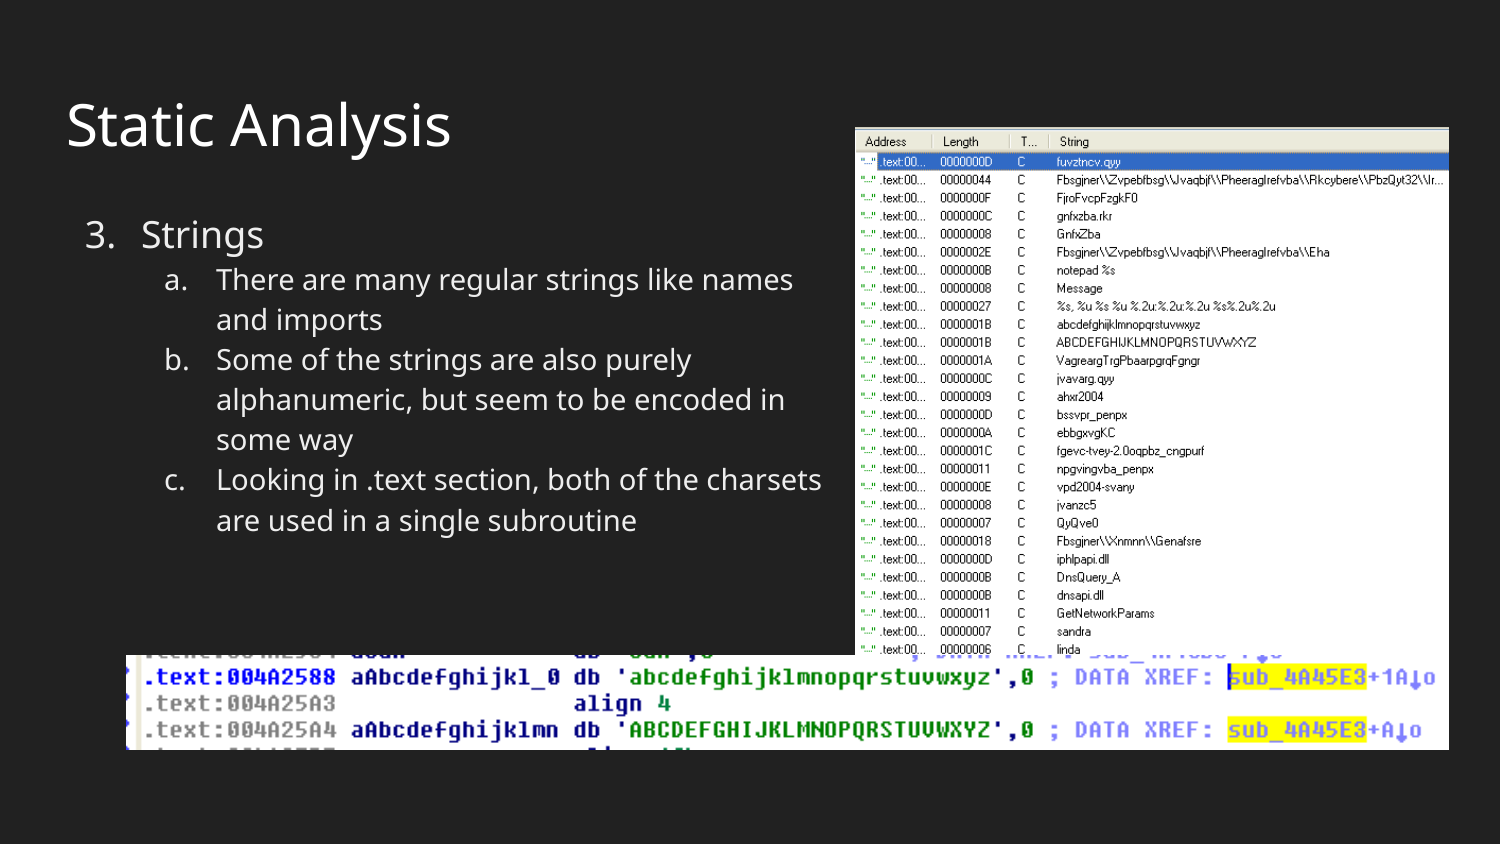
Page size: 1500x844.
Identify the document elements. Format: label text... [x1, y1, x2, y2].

picture [126, 127, 1449, 750]
title Static Analysis [51, 72, 1449, 167]
list Strings There are many regular strings like names and imports Some of the strings are also purely alphanumeric, but seem to be encoded in some way Looking in .text section, both of the charsets are used in a single subroutine [51, 189, 855, 750]
